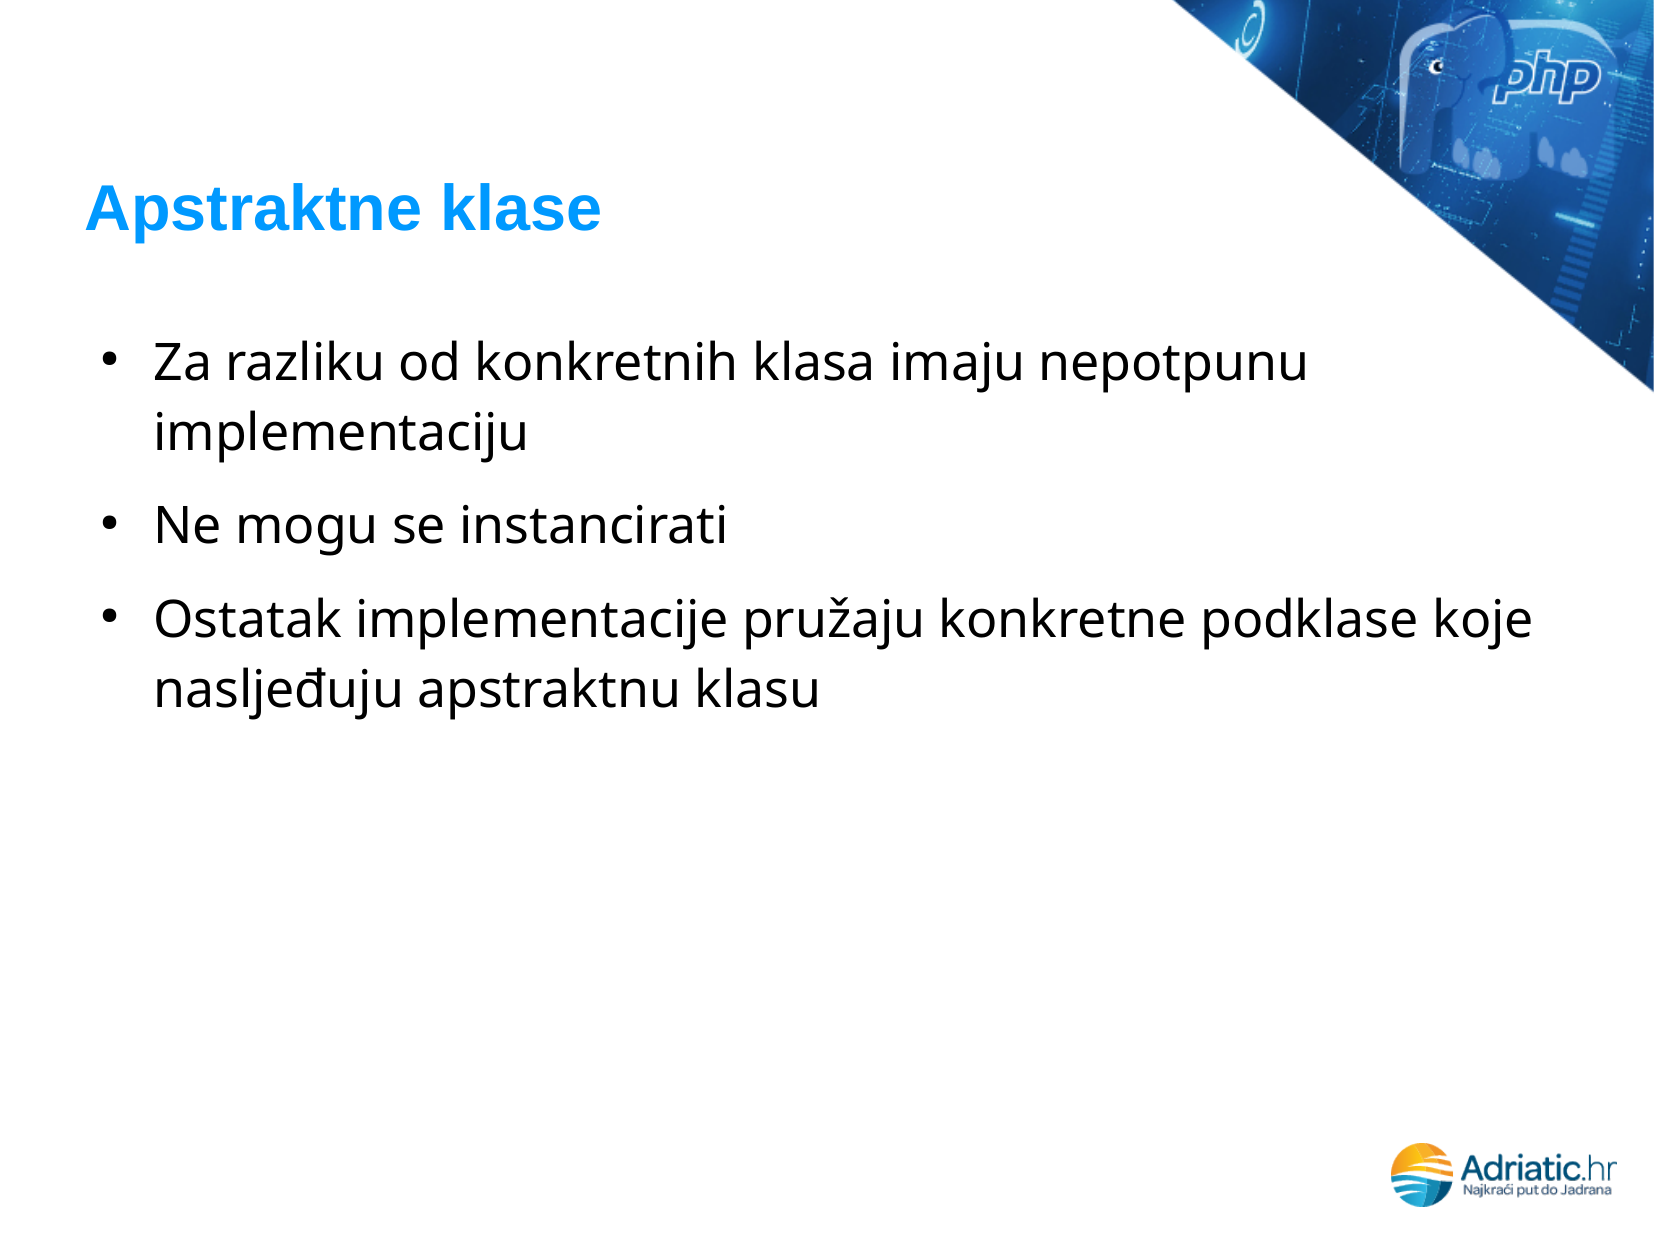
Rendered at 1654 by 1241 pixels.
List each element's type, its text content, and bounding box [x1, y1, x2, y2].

list Za razliku od konkretnih klasa imaju nepotpunu implementaciju Ne mogu se instancirati Ostatak implementacije pružaju konkretne podklase koje nasljeđuju apstraktnu klasu [82, 324, 1571, 1130]
picture [1391, 1143, 1617, 1207]
title Apstraktne klase [84, 150, 1270, 266]
picture [1171, 0, 1654, 486]
